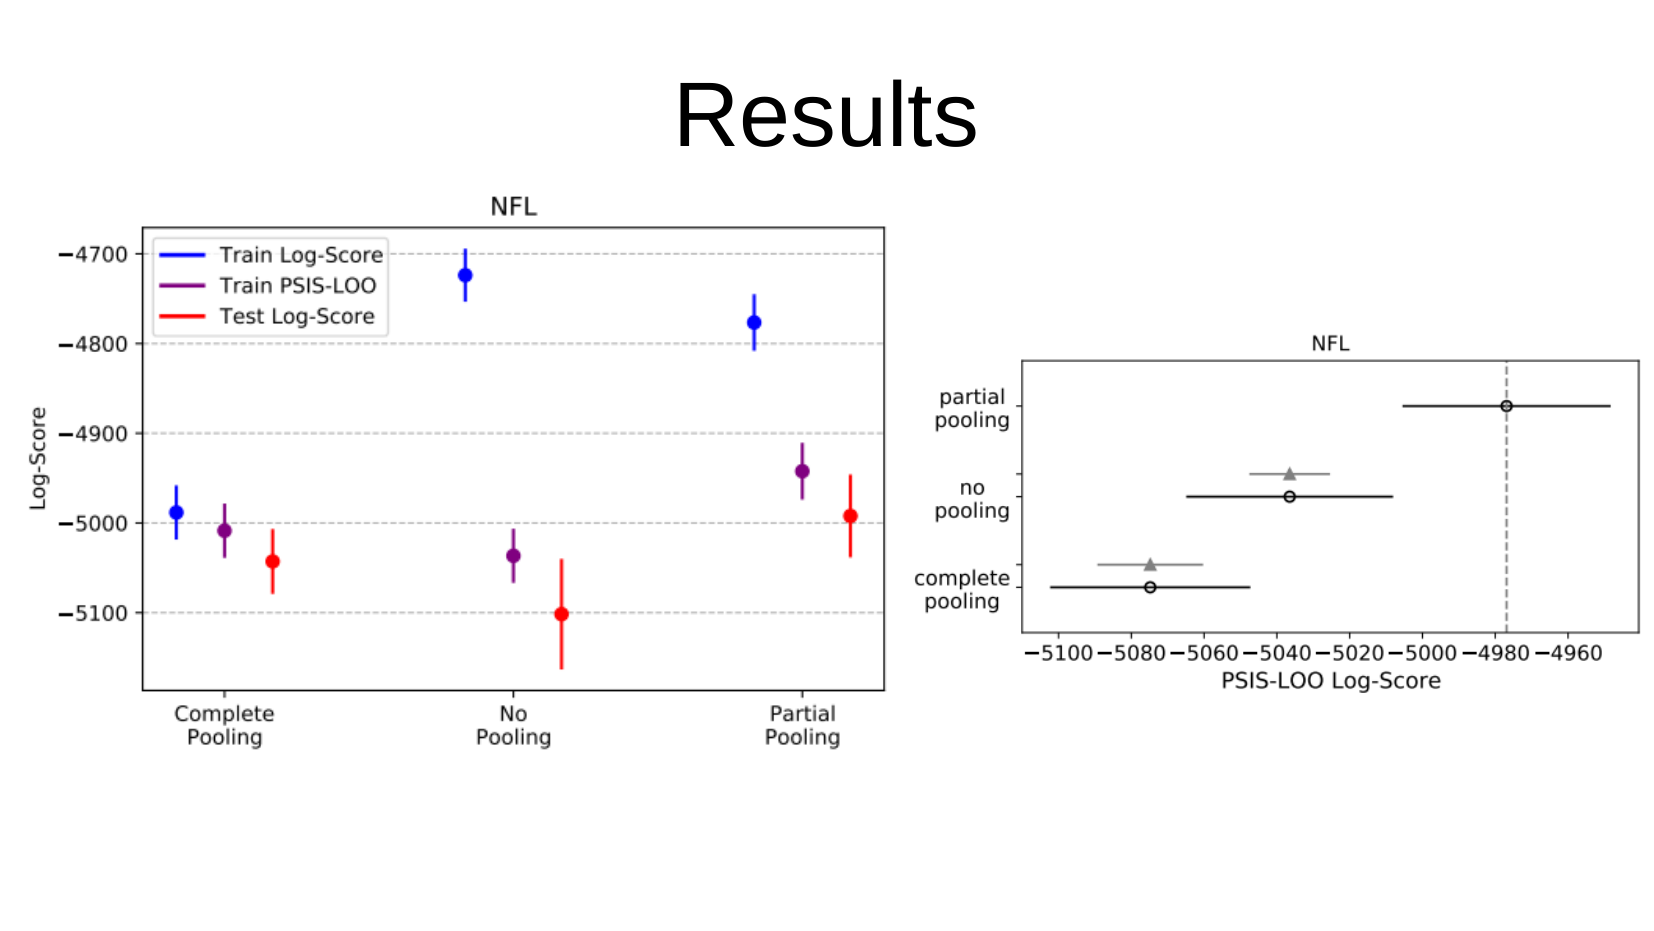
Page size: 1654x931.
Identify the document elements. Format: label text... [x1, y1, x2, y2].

picture [6, 172, 907, 773]
picture [909, 330, 1644, 698]
title Results [82, 37, 1571, 193]
